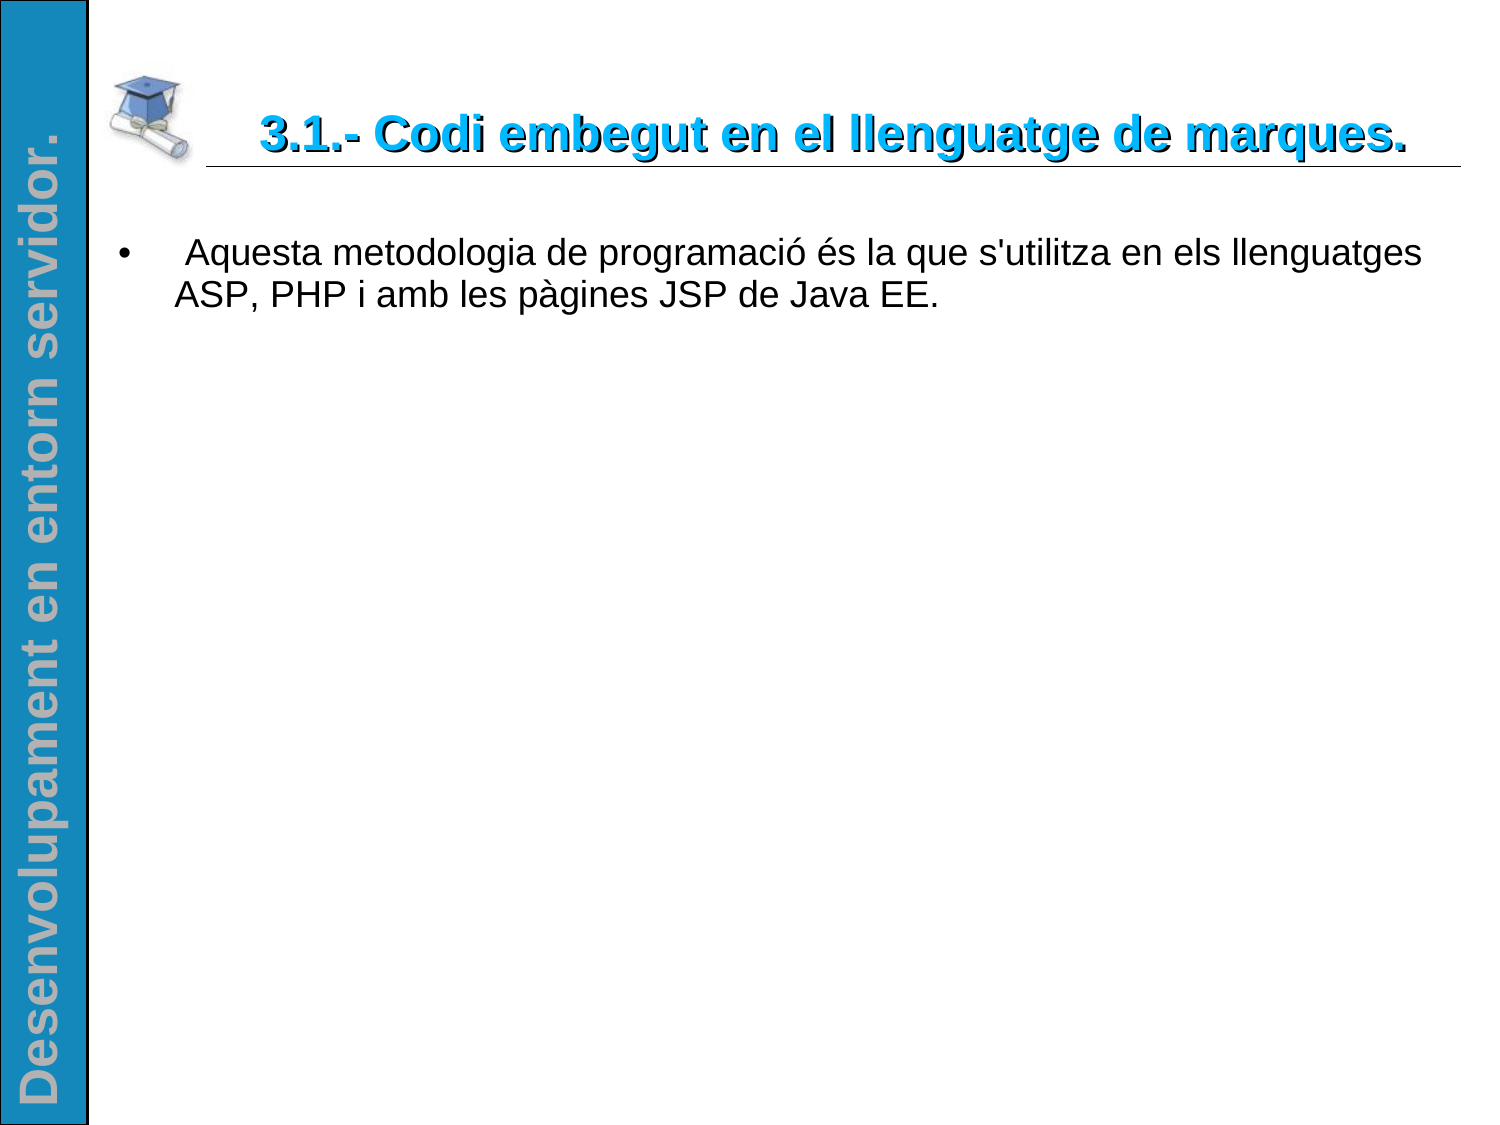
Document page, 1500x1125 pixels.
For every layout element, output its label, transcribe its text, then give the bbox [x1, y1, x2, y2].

picture [93, 61, 206, 174]
list Aquesta metodologia de programació és la que s'utilitza en els llenguatges ASP, PHP i amb les pàgines JSP de Java EE. [118, 231, 1477, 975]
title 3.1.- Codi embegut en el llenguatge de marques. [206, 88, 1447, 178]
